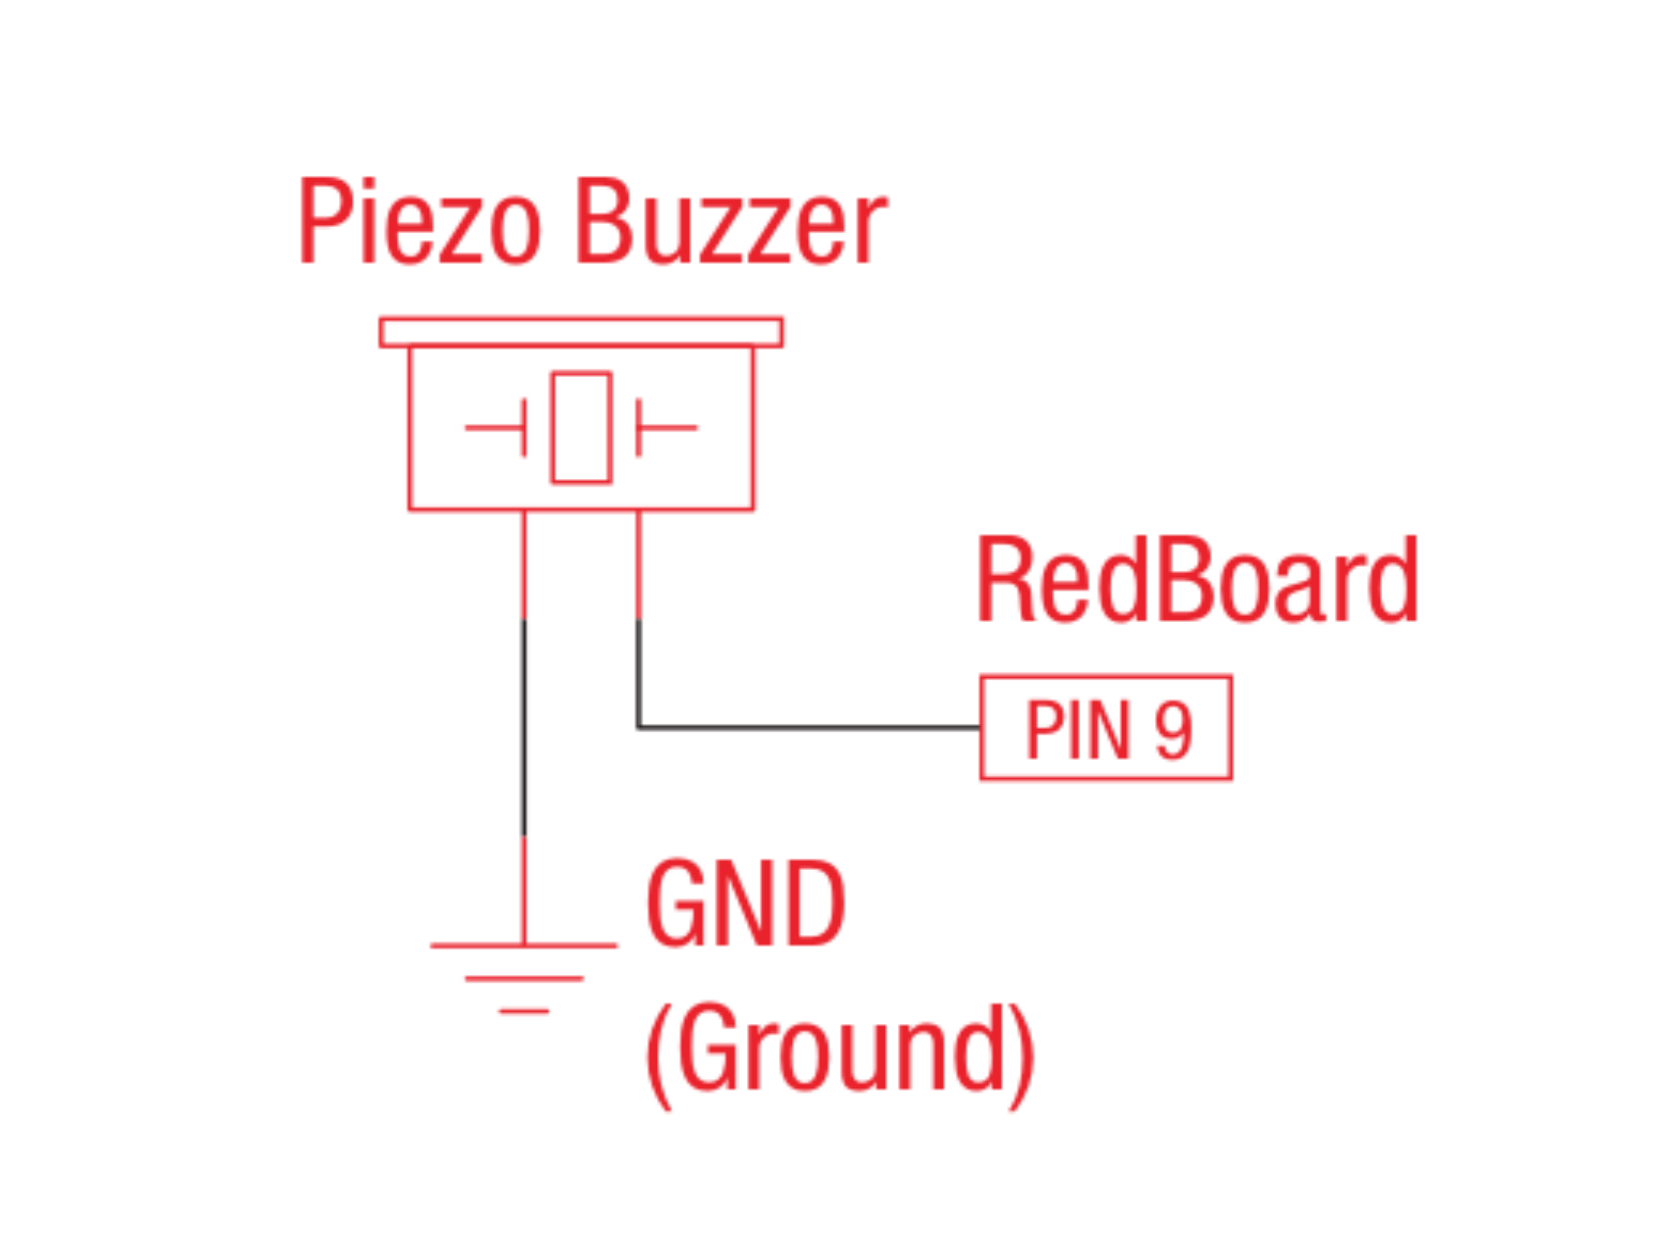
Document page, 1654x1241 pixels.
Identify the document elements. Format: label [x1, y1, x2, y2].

picture [248, 129, 1501, 1170]
